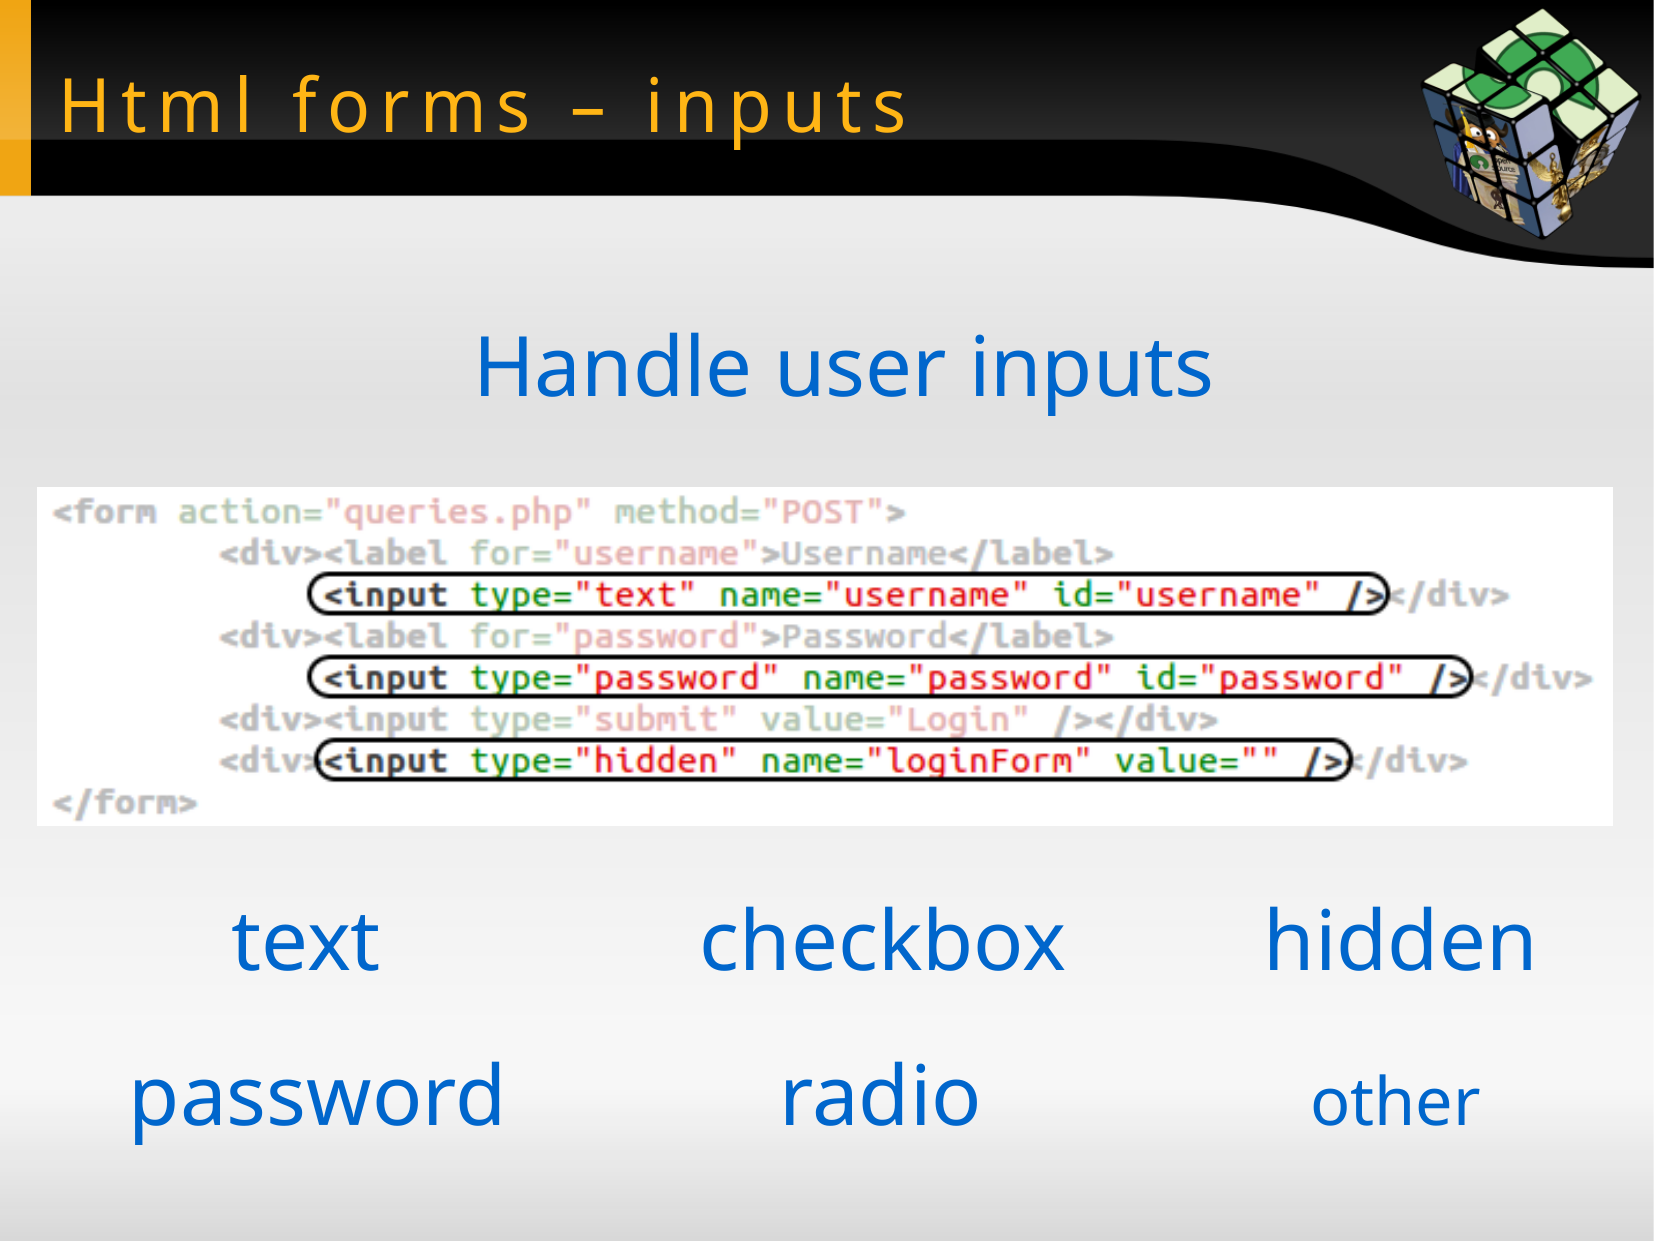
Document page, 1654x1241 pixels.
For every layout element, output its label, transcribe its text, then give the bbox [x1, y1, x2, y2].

text_box Handle user inputs [458, 300, 1195, 409]
text_box other [1295, 1047, 1493, 1137]
text_box text [217, 874, 403, 983]
text_box hidden [1248, 874, 1540, 983]
title Html forms – inputs [59, 29, 1270, 178]
text_box password [114, 1028, 505, 1137]
text_box checkbox [685, 874, 1069, 983]
text_box radio [764, 1028, 990, 1137]
picture [0, 0, 1654, 1241]
